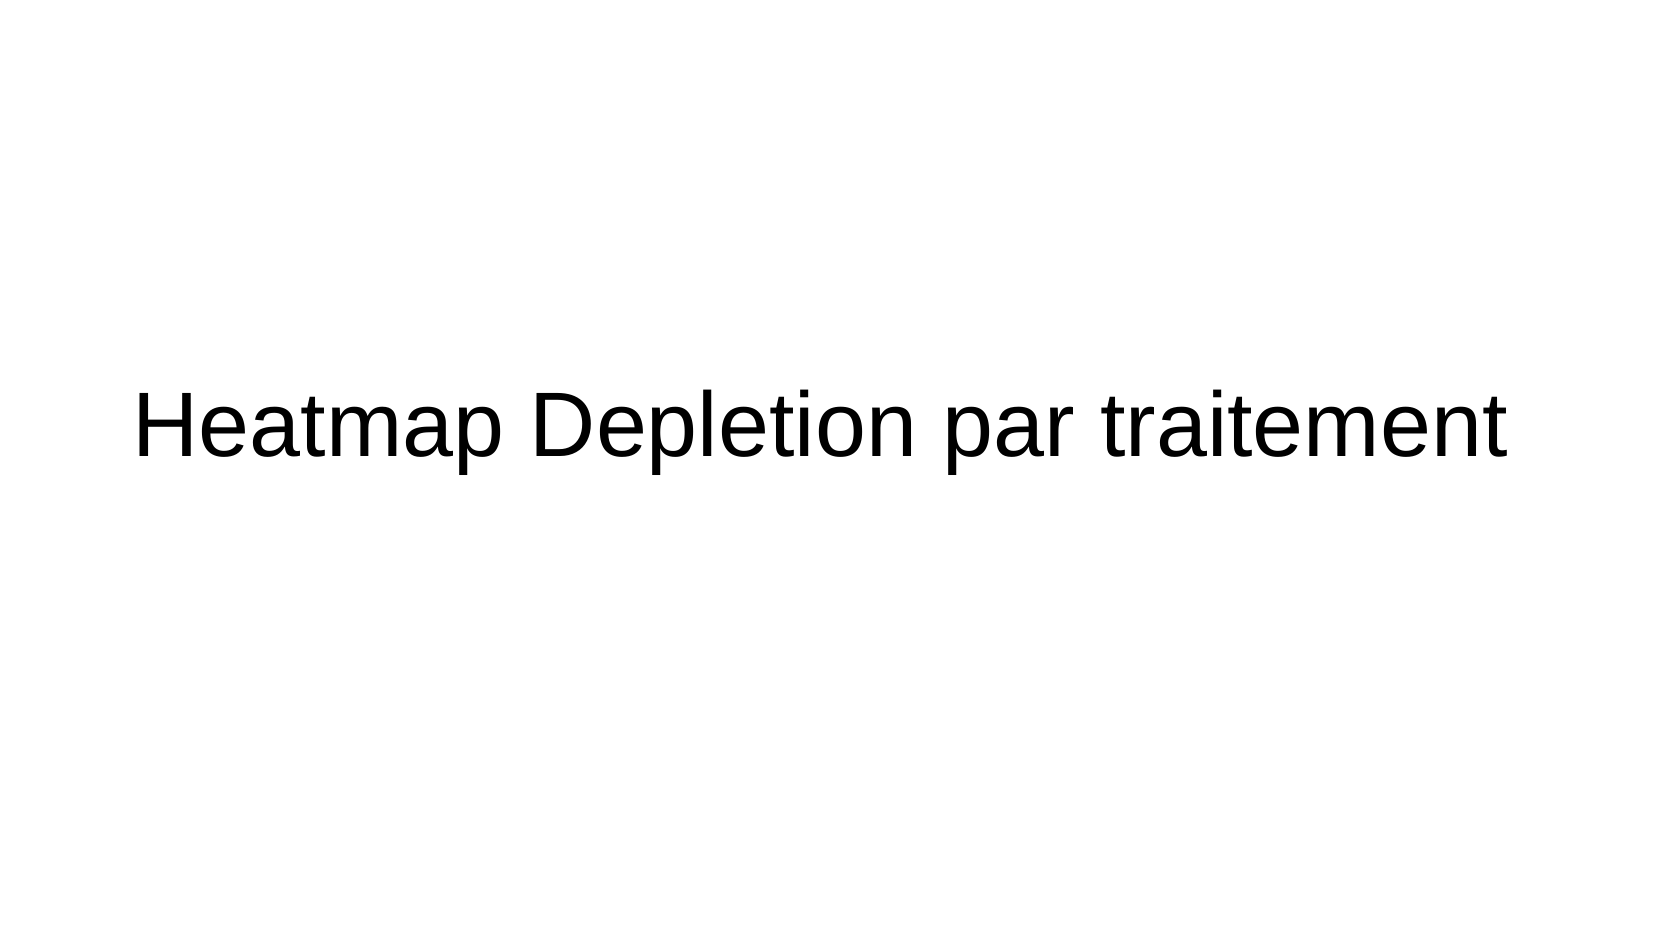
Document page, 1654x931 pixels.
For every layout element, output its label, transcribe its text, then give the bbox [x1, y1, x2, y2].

title Heatmap Depletion par traitement [76, 346, 1566, 503]
